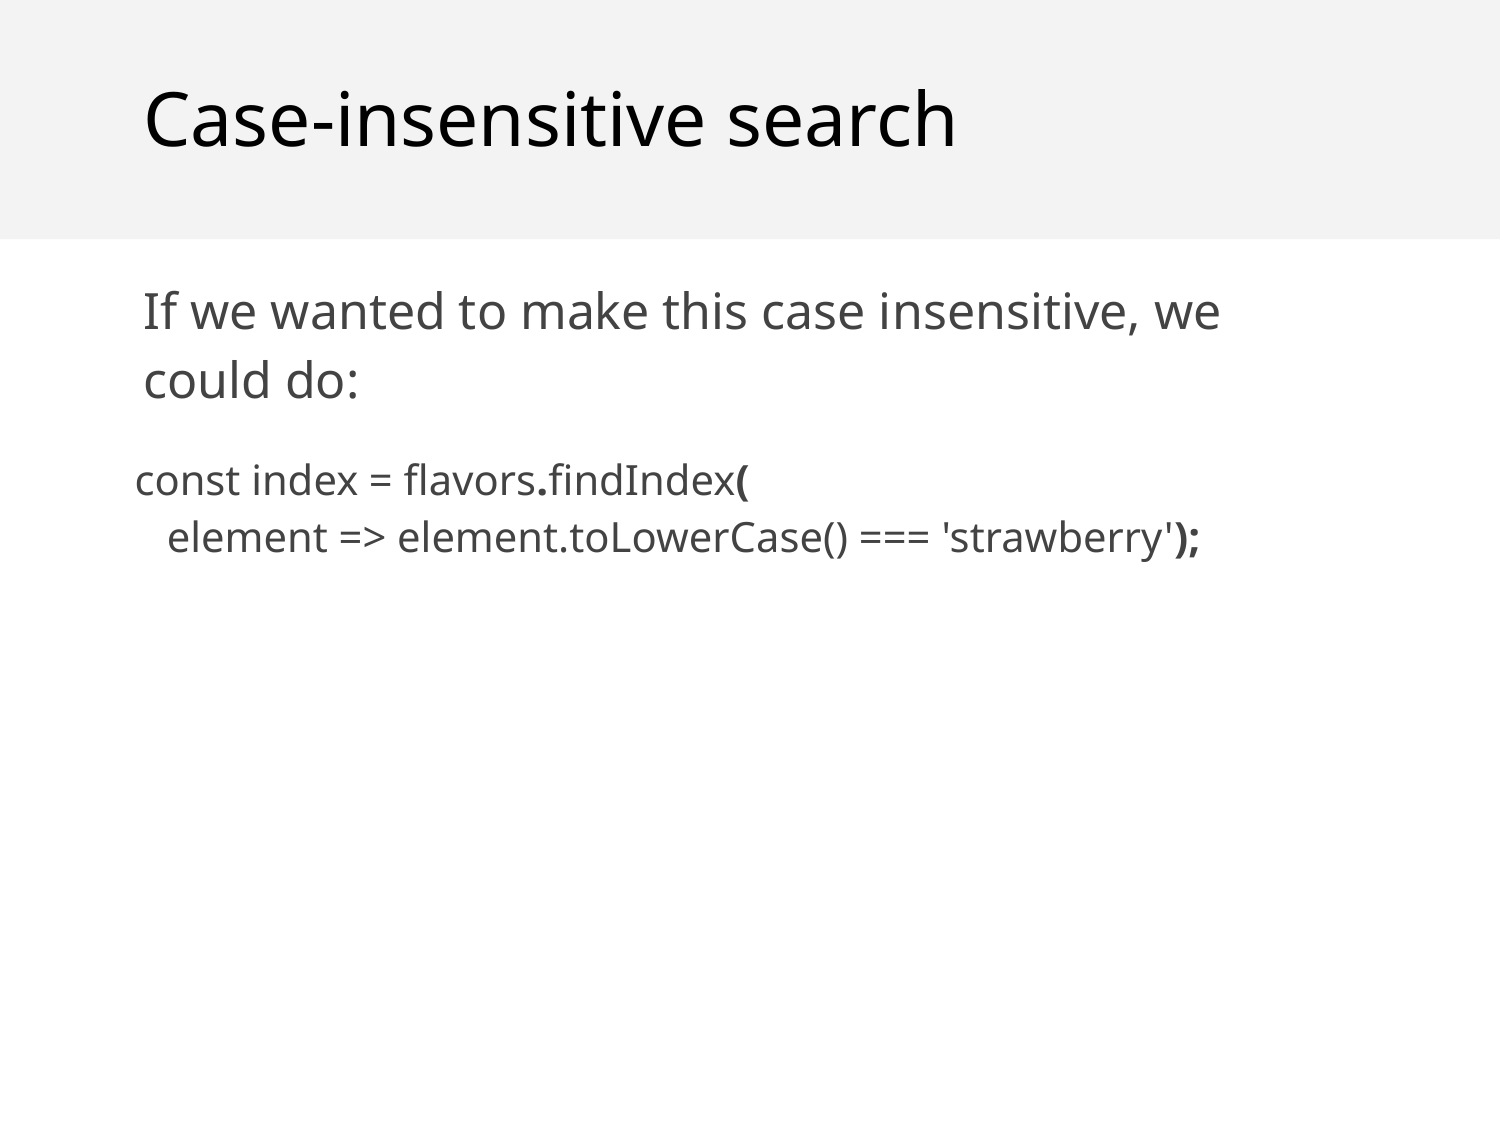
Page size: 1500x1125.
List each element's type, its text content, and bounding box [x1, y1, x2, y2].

text_box const index = flavors.findIndex( element => element.toLowerCase() === 'strawberry'); [119, 430, 1463, 732]
list If we wanted to make this case insensitive, we could do: [128, 255, 1372, 430]
title Case-insensitive search [128, 56, 1372, 183]
